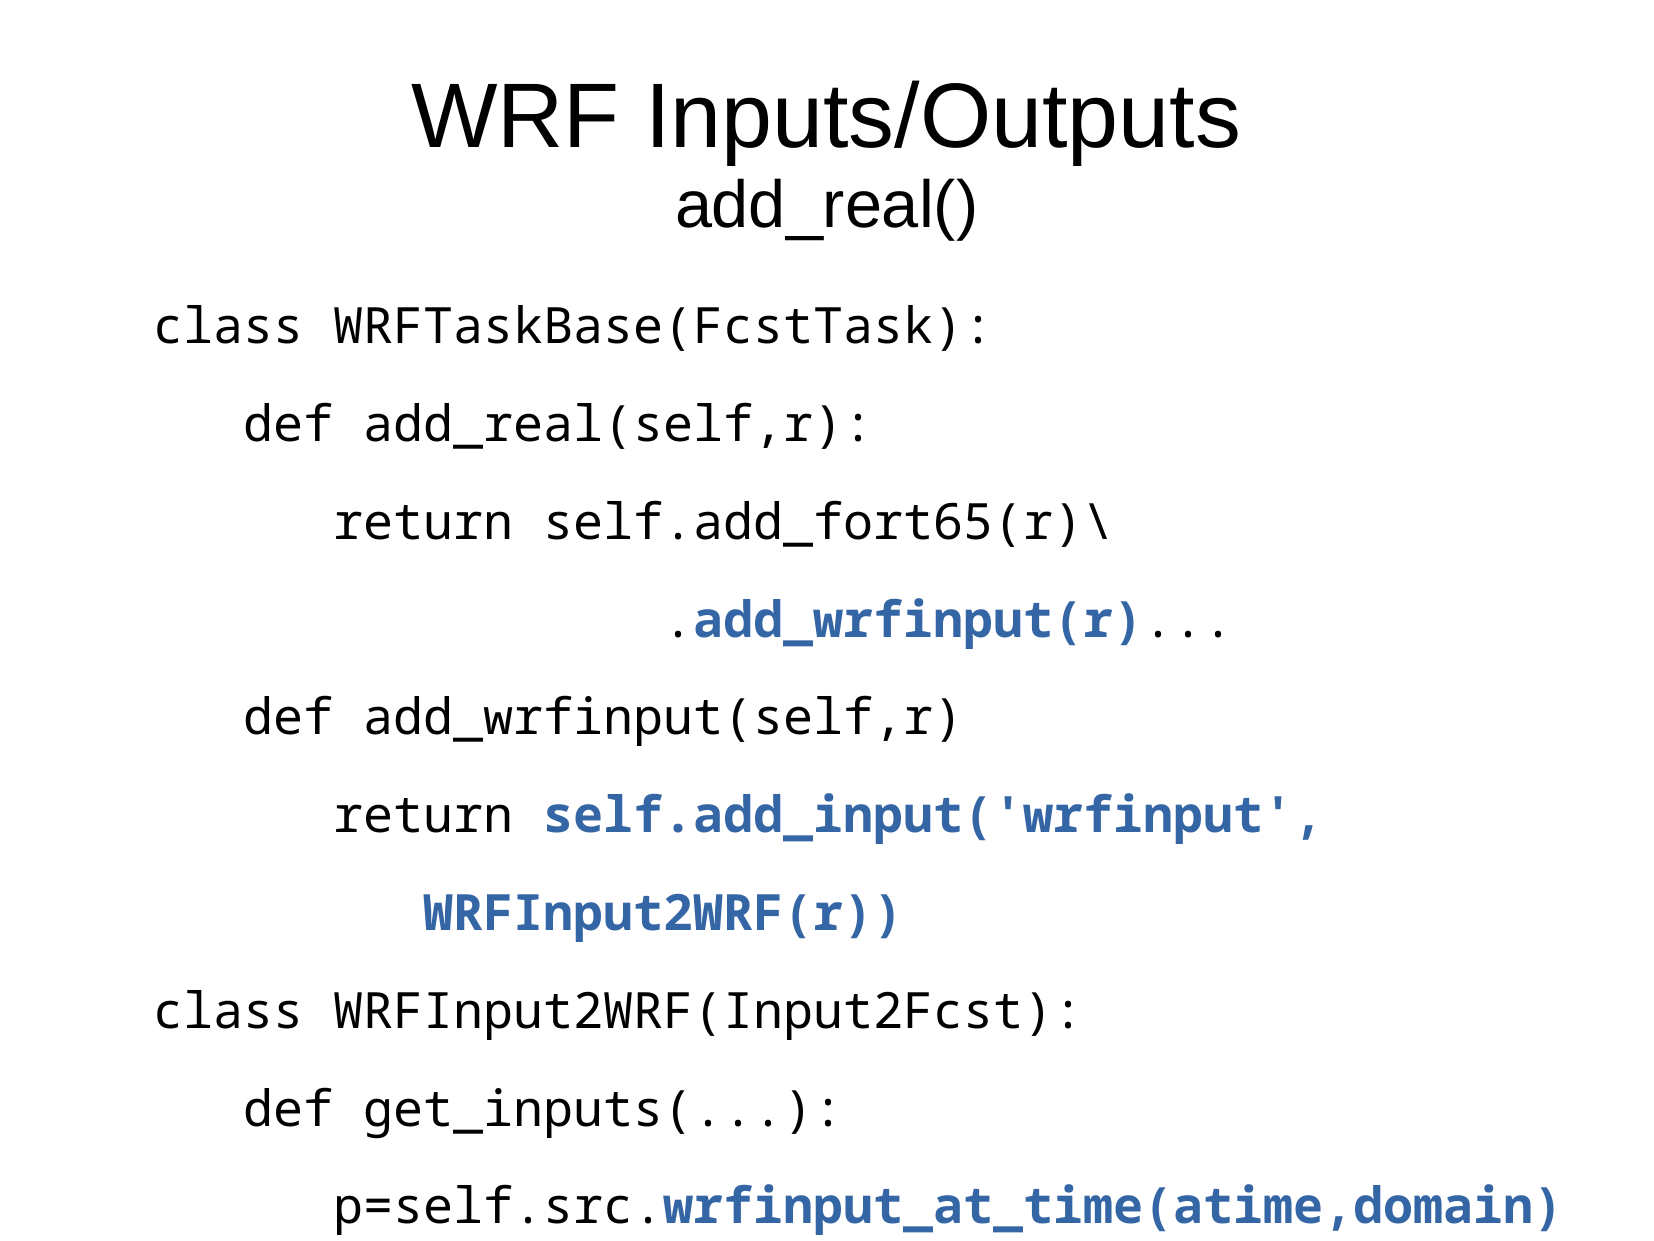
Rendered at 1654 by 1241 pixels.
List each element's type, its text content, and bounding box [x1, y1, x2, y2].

list class WRFTaskBase(FcstTask): def add_real(self,r): return self.add_fort65(r)\ .add_wrfinput(r)... def add_wrfinput(self,r) return self.add_input('wrfinput', WRFInput2WRF(r)) class WRFInput2WRF(Input2Fcst): def get_inputs(...): p=self.src.wrfinput_at_time(atime,domain) self.link_product(p,...) [82, 290, 1571, 1186]
title WRF Inputs/Outputs add_real() [82, 49, 1571, 257]
